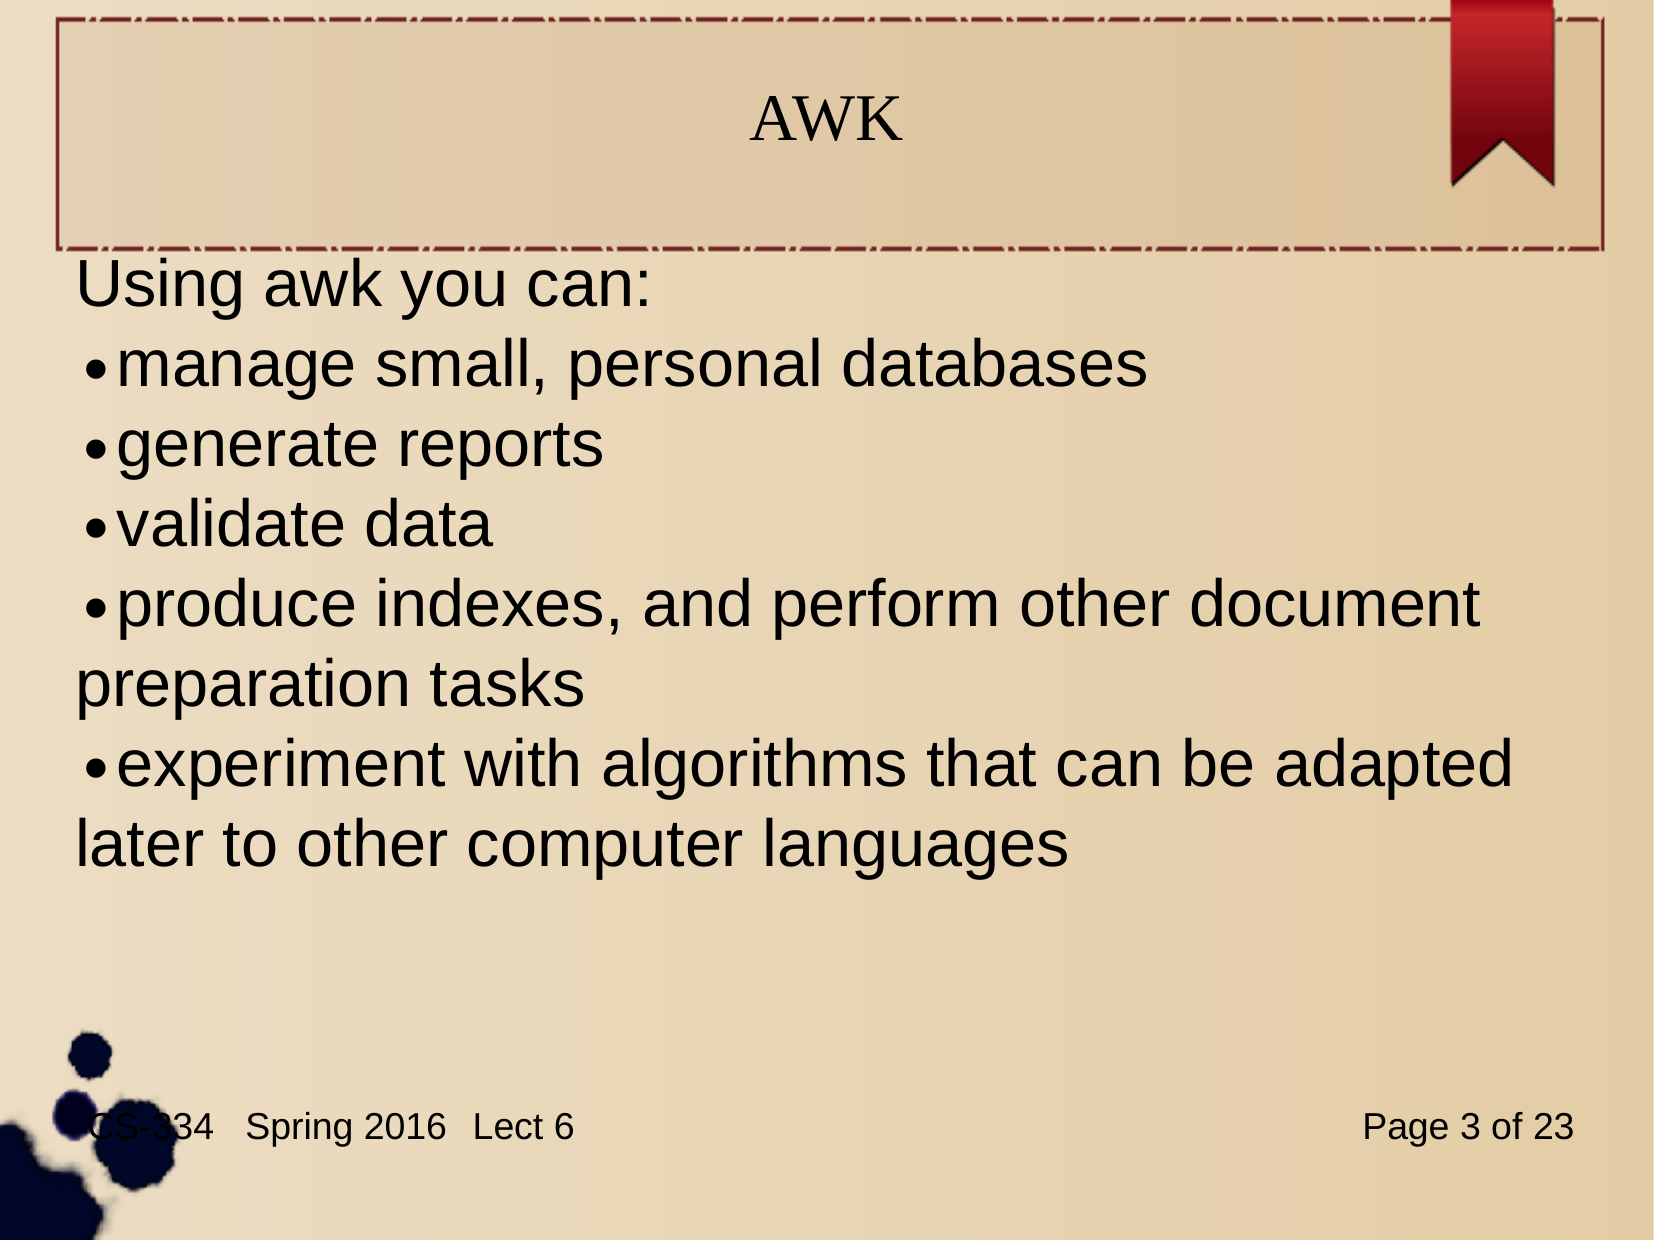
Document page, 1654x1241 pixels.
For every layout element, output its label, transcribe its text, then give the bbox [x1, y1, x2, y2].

text_box AWK [82, 47, 1571, 180]
picture [0, 0, 1654, 1240]
text_box Using awk you can: manage small, personal databases generate reports validate data produce indexes, and perform other document preparation tasks experiment with algorithms that can be adapted later to other computer languages [74, 169, 1564, 1030]
text_box CS-334 Spring 2016 Lect 6 Page <number> of 23 [6, 1095, 1654, 1165]
